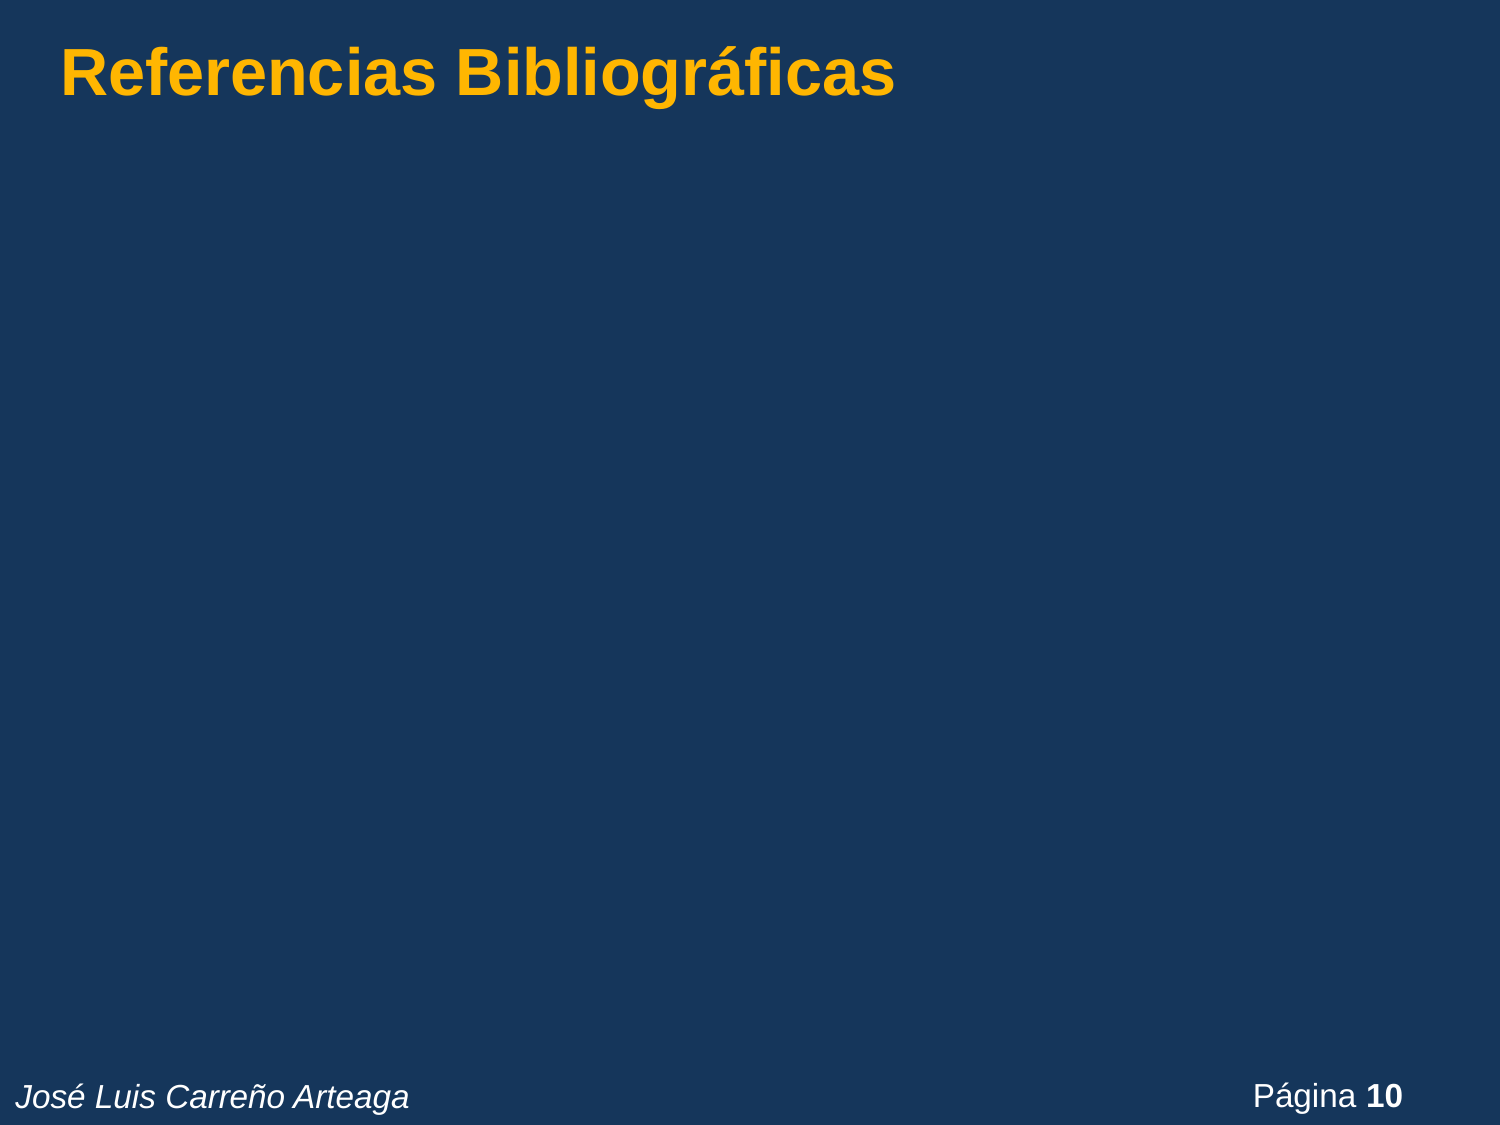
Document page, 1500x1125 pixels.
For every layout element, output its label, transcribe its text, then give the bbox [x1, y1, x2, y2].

title Referencias Bibliográficas [0, 0, 1500, 113]
